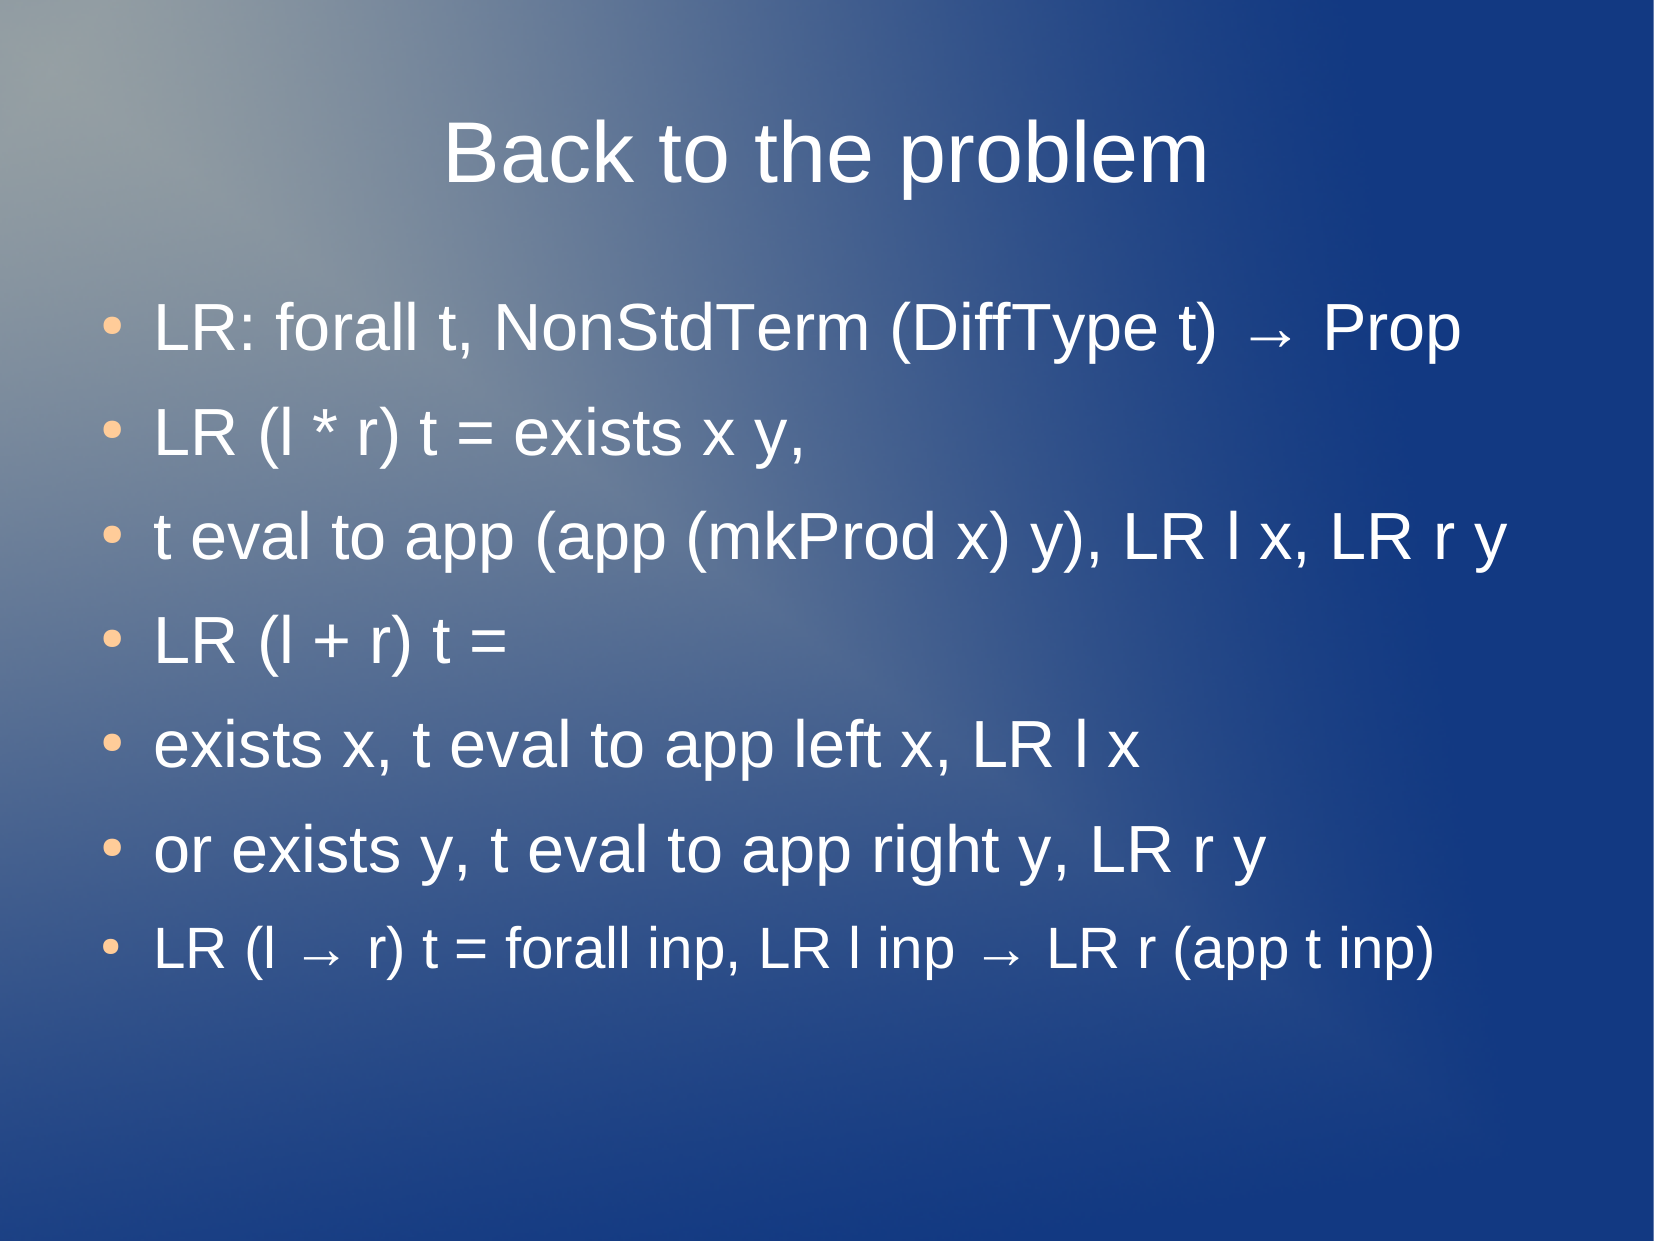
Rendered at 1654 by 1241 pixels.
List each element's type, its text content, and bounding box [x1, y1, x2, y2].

picture [0, 0, 1654, 1241]
list LR: forall t, NonStdTerm (DiffType t) → Prop LR (l * r) t = exists x y, t eval to app (app (mkProd x) y), LR l x, LR r y LR (l + r) t = exists x, t eval to app left x, LR l x or exists y, t eval to app right y, LR r y LR (l → r) t = forall inp, LR l inp → LR r (app t inp) [82, 290, 1571, 1109]
title Back to the problem [82, 49, 1571, 257]
